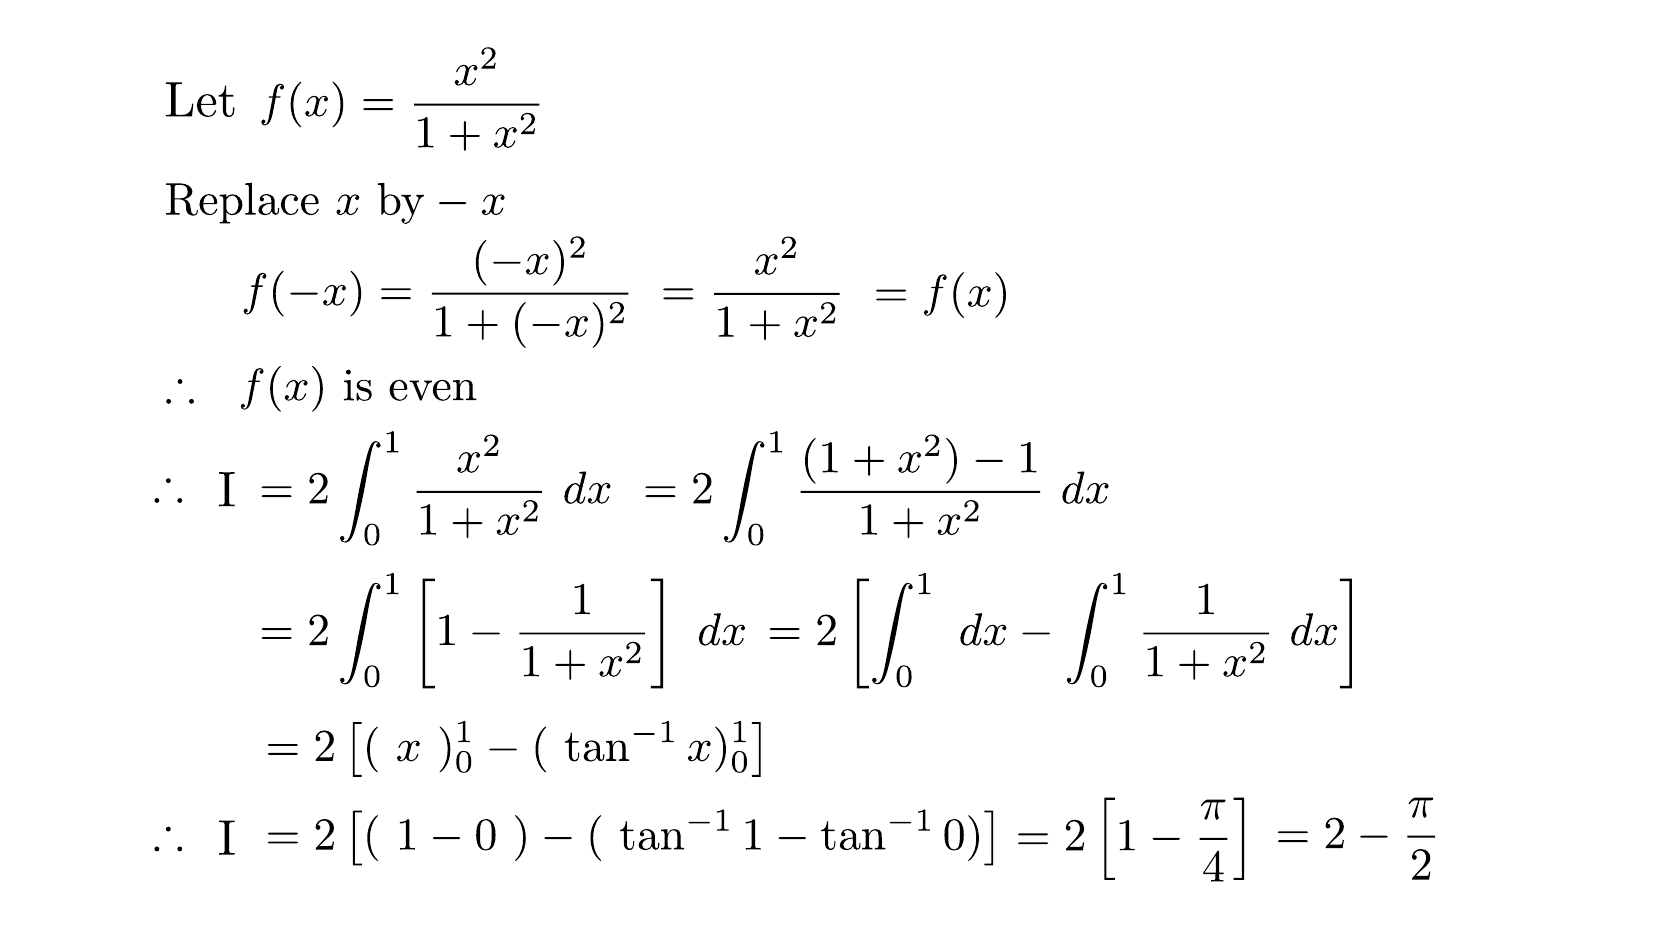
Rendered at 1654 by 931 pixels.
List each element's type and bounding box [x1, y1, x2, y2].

text_box [154, 826, 183, 852]
text_box [662, 236, 840, 341]
text_box [769, 572, 1352, 689]
text_box [1277, 797, 1436, 880]
text_box [267, 720, 761, 777]
text_box [267, 809, 994, 866]
text_box [166, 365, 477, 412]
text_box [219, 820, 235, 855]
text_box [219, 472, 235, 507]
text_box [261, 47, 540, 152]
text_box [261, 572, 746, 689]
text_box [261, 431, 611, 546]
text_box [1017, 797, 1245, 882]
text_box [243, 236, 629, 348]
text_box [166, 182, 505, 224]
text_box [875, 272, 1006, 318]
text_box [644, 431, 1109, 546]
text_box [154, 478, 183, 503]
text_box [165, 82, 235, 118]
subtitle [59, 35, 1607, 898]
